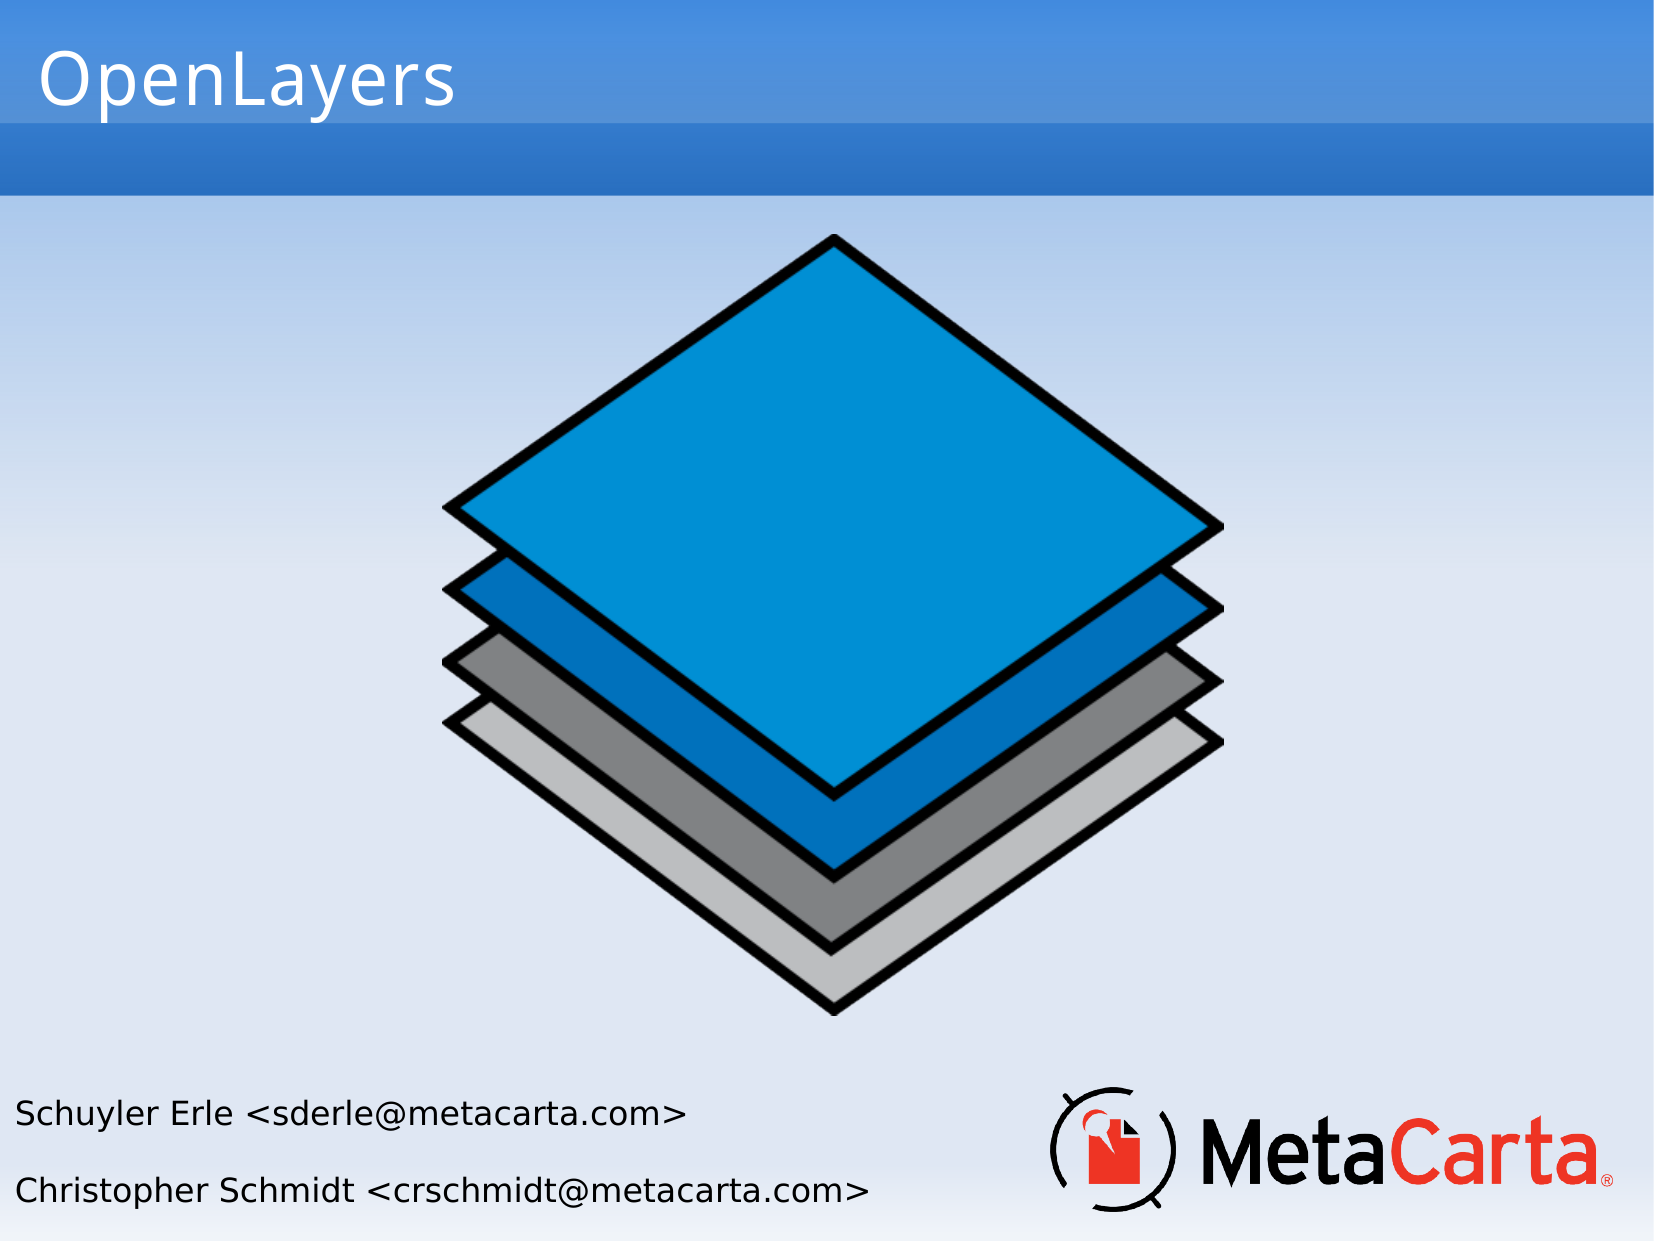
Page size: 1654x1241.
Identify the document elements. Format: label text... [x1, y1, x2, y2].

title OpenLayers [37, 2, 1463, 151]
text_box Schuyler Erle <sderle@metacarta.com> Christopher Schmidt <crschmidt@metacarta.com> [0, 1087, 1013, 1218]
subtitle [82, 290, 1571, 1109]
picture [0, 0, 1654, 1241]
